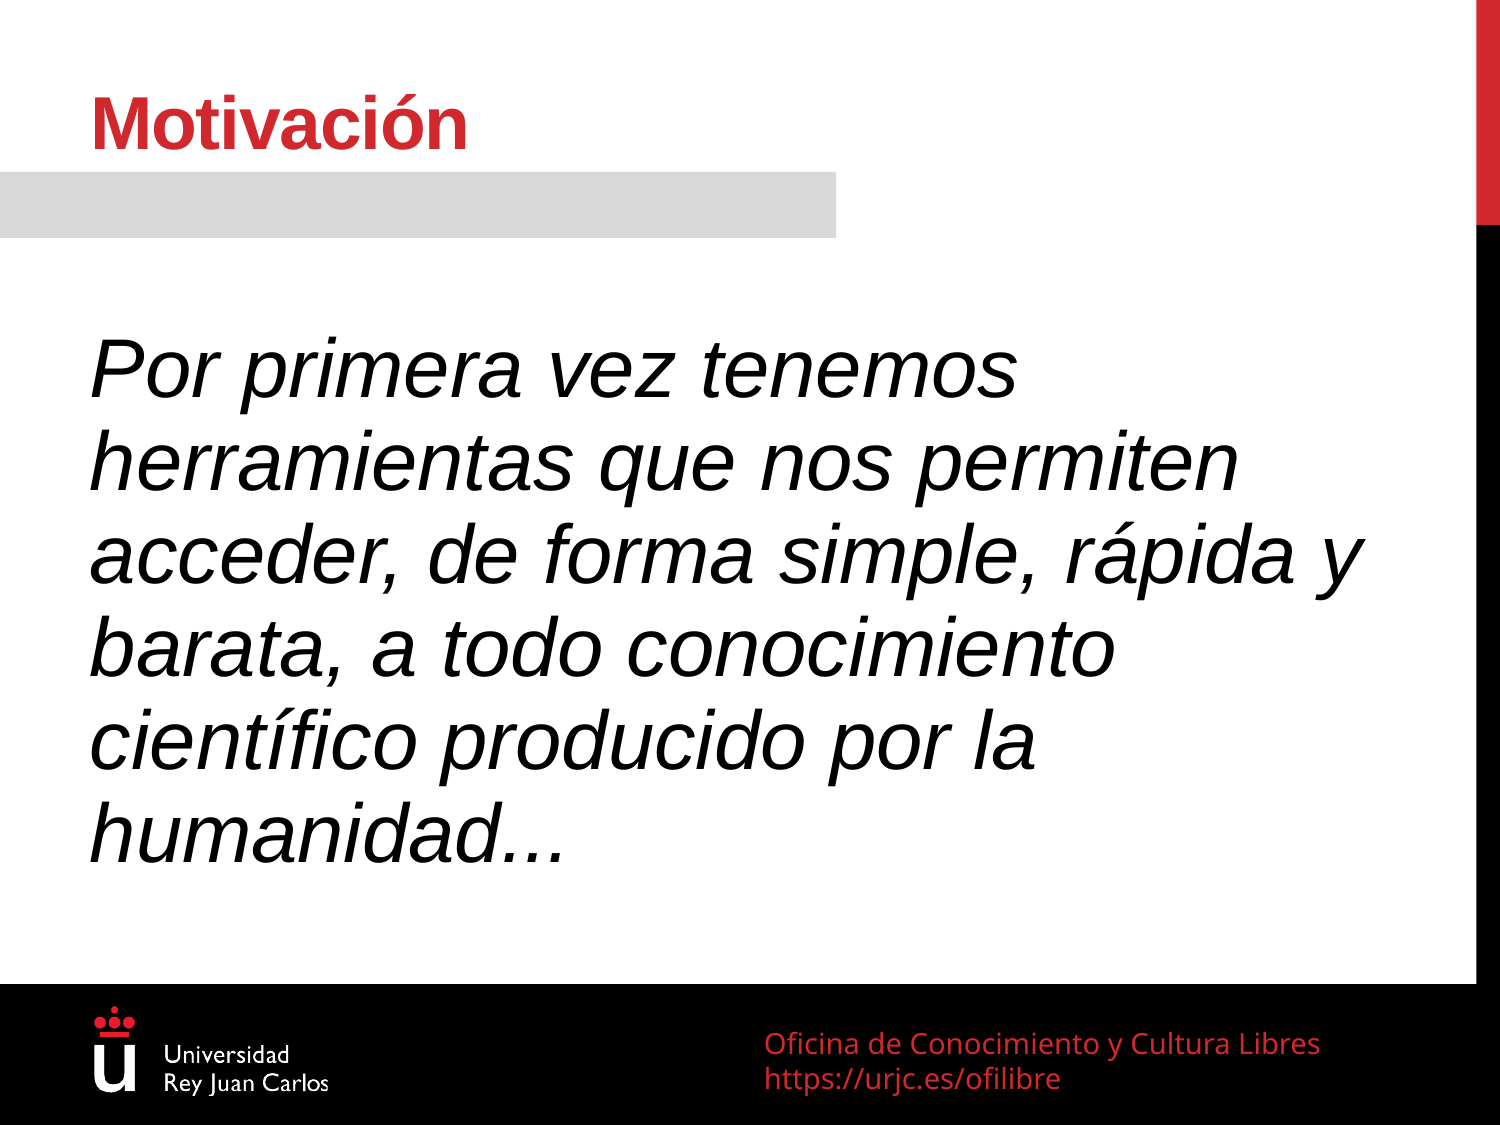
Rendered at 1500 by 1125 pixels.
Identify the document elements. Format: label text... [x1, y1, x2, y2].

title [75, 172, 1026, 250]
picture [94, 1006, 328, 1096]
text_box Por primera vez tenemos herramientas que nos permiten acceder, de forma simple, rápida y barata, a todo conocimiento científico producido por la humanidad... [75, 314, 1434, 888]
text_box Motivación [0, 24, 1326, 172]
text_box Oficina de Conocimiento y Cultura Libres https://urjc.es/ofilibre [748, 1017, 1500, 1125]
text_box [0, 171, 837, 238]
text_box [0, 984, 1500, 1125]
